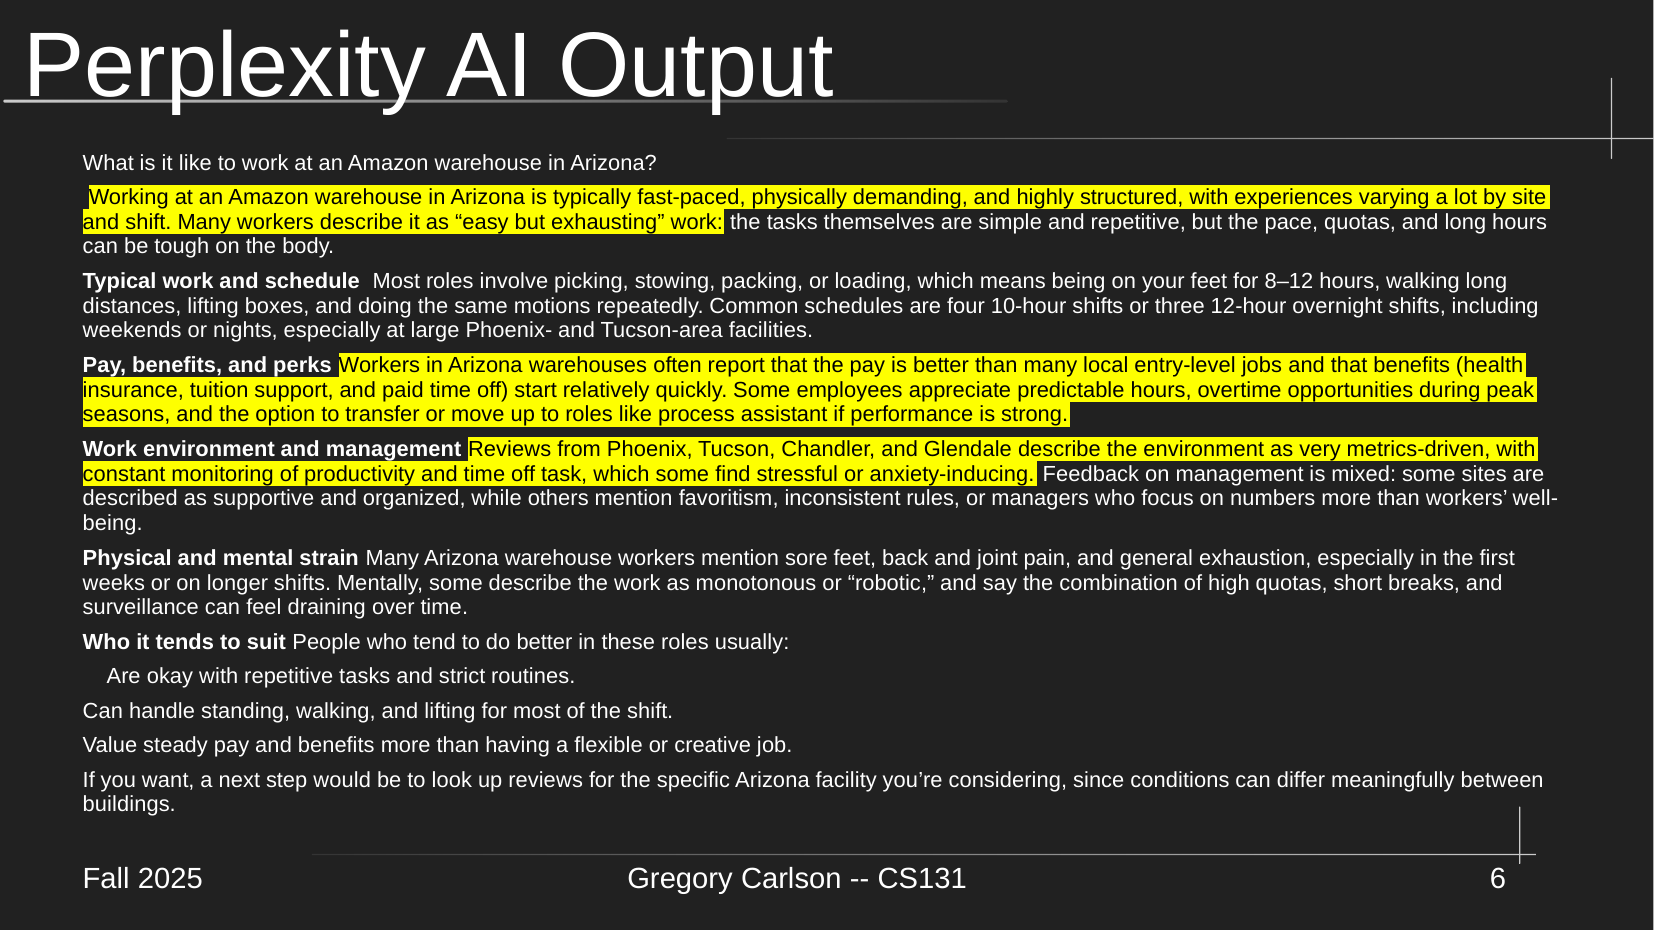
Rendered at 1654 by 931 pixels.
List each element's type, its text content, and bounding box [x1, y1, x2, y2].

list What is it like to work at an Amazon warehouse in Arizona? Working at an Amazon warehouse in Arizona is typically fast-paced, physically demanding, and highly structured, with experiences varying a lot by site and shift. Many workers describe it as “easy but exhausting” work: the tasks themselves are simple and repetitive, but the pace, quotas, and long hours can be tough on the body.​ Typical work and schedule Most roles involve picking, stowing, packing, or loading, which means being on your feet for 8–12 hours, walking long distances, lifting boxes, and doing the same motions repeatedly. Common schedules are four 10-hour shifts or three 12-hour overnight shifts, including weekends or nights, especially at large Phoenix- and Tucson-area facilities. ​Pay, benefits, and perks Workers in Arizona warehouses often report that the pay is better than many local entry-level jobs and that benefits (health insurance, tuition support, and paid time off) start relatively quickly. Some employees appreciate predictable hours, overtime opportunities during peak seasons, and the option to transfer or move up to roles like process assistant if performance is strong. Work environment and management Reviews from Phoenix, Tucson, Chandler, and Glendale describe the environment as very metrics-driven, with constant monitoring of productivity and time off task, which some find stressful or anxiety-inducing. Feedback on management is mixed: some sites are described as supportive and organized, while others mention favoritism, inconsistent rules, or managers who focus on numbers more than workers’ well-being. ​Physical and mental strain Many Arizona warehouse workers mention sore feet, back and joint pain, and general exhaustion, especially in the first weeks or on longer shifts. Mentally, some describe the work as monotonous or “robotic,” and say the combination of high quotas, short breaks, and surveillance can feel draining over time. ​Who it tends to suit People who tend to do better in these roles usually: Are okay with repetitive tasks and strict routines. Can handle standing, walking, and lifting for most of the shift. Value steady pay and benefits more than having a flexible or creative job. If you want, a next step would be to look up reviews for the specific Arizona facility you’re considering, since conditions can differ meaningfully between buildings. [82, 150, 1571, 826]
title Perplexity AI Output [23, 11, 1589, 119]
